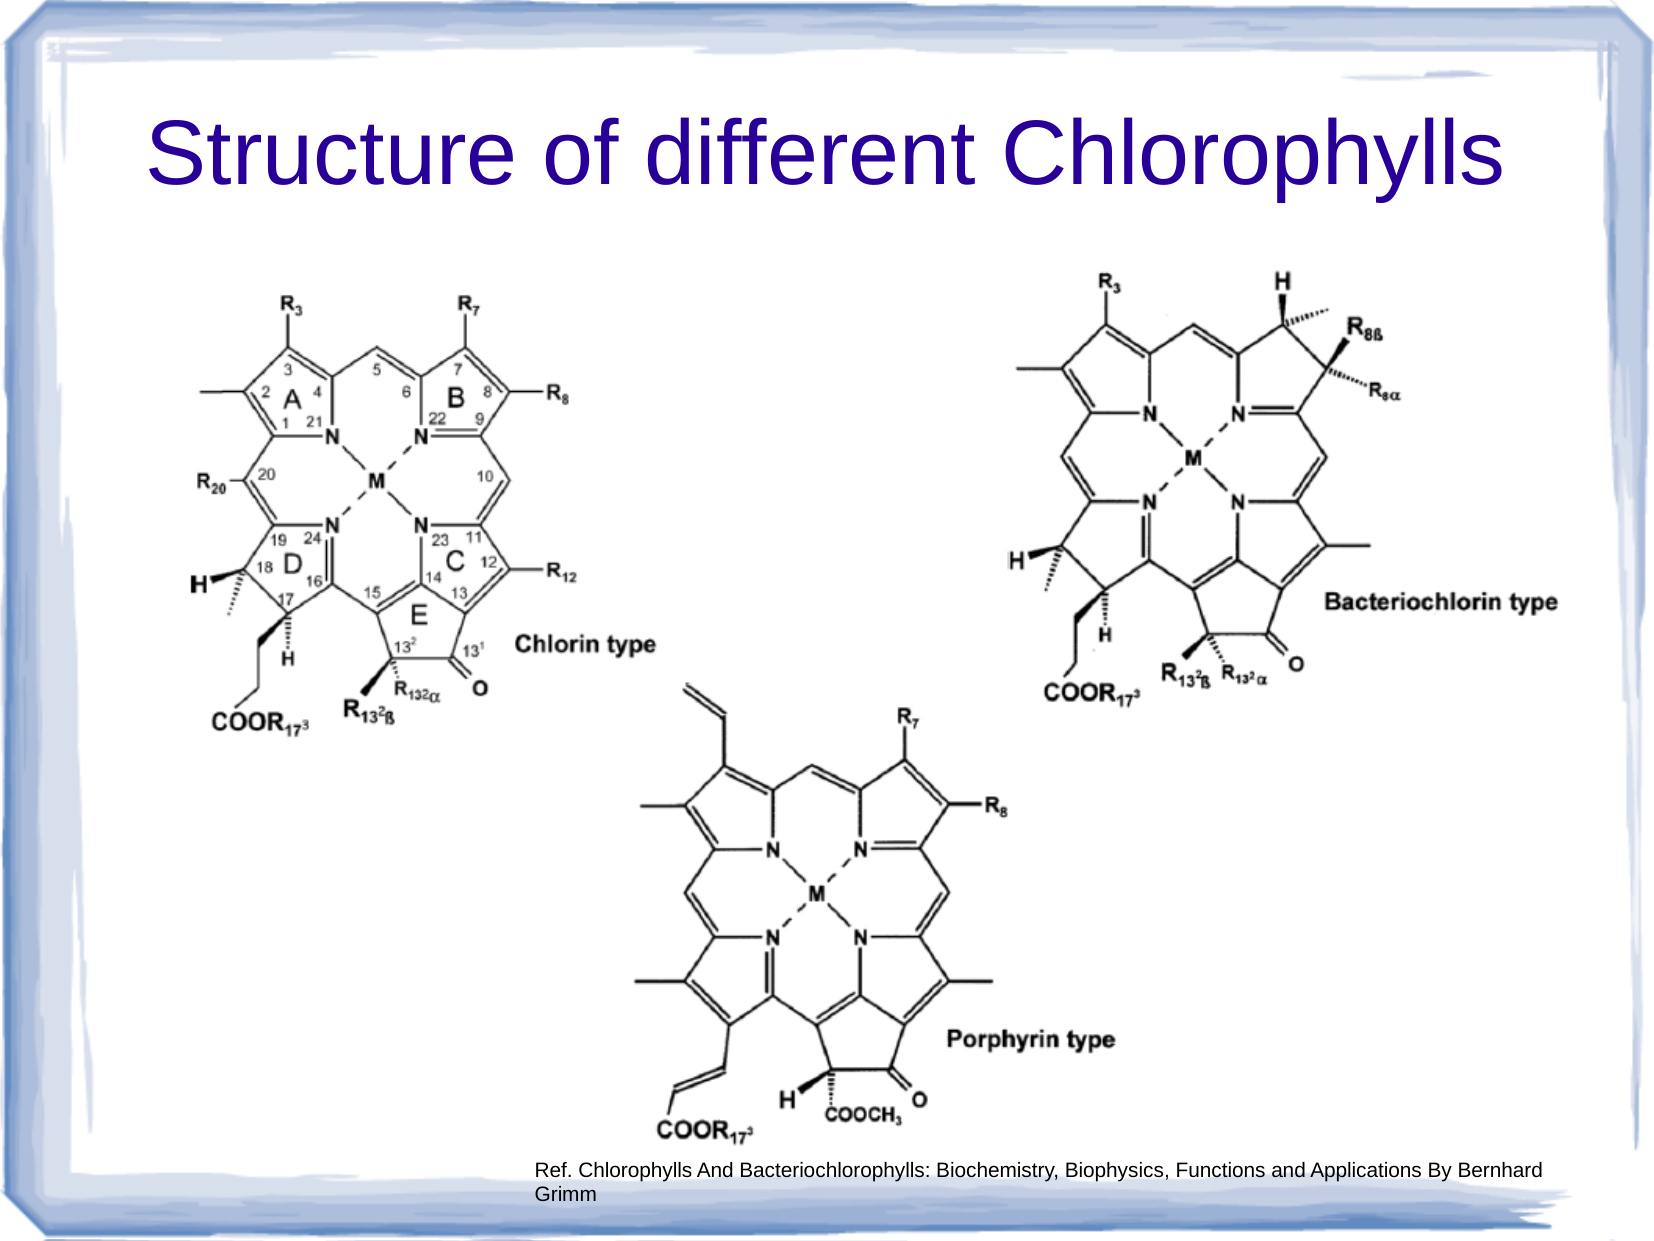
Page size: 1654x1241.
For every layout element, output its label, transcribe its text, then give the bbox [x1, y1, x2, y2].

title Structure of different Chlorophylls [82, 49, 1571, 257]
text_box Ref. Chlorophylls And Bacteriochlorophylls: Biochemistry, Biophysics, Functions and Applications By Bernhard Grimm [519, 1151, 1625, 1190]
picture [0, 0, 1654, 1241]
